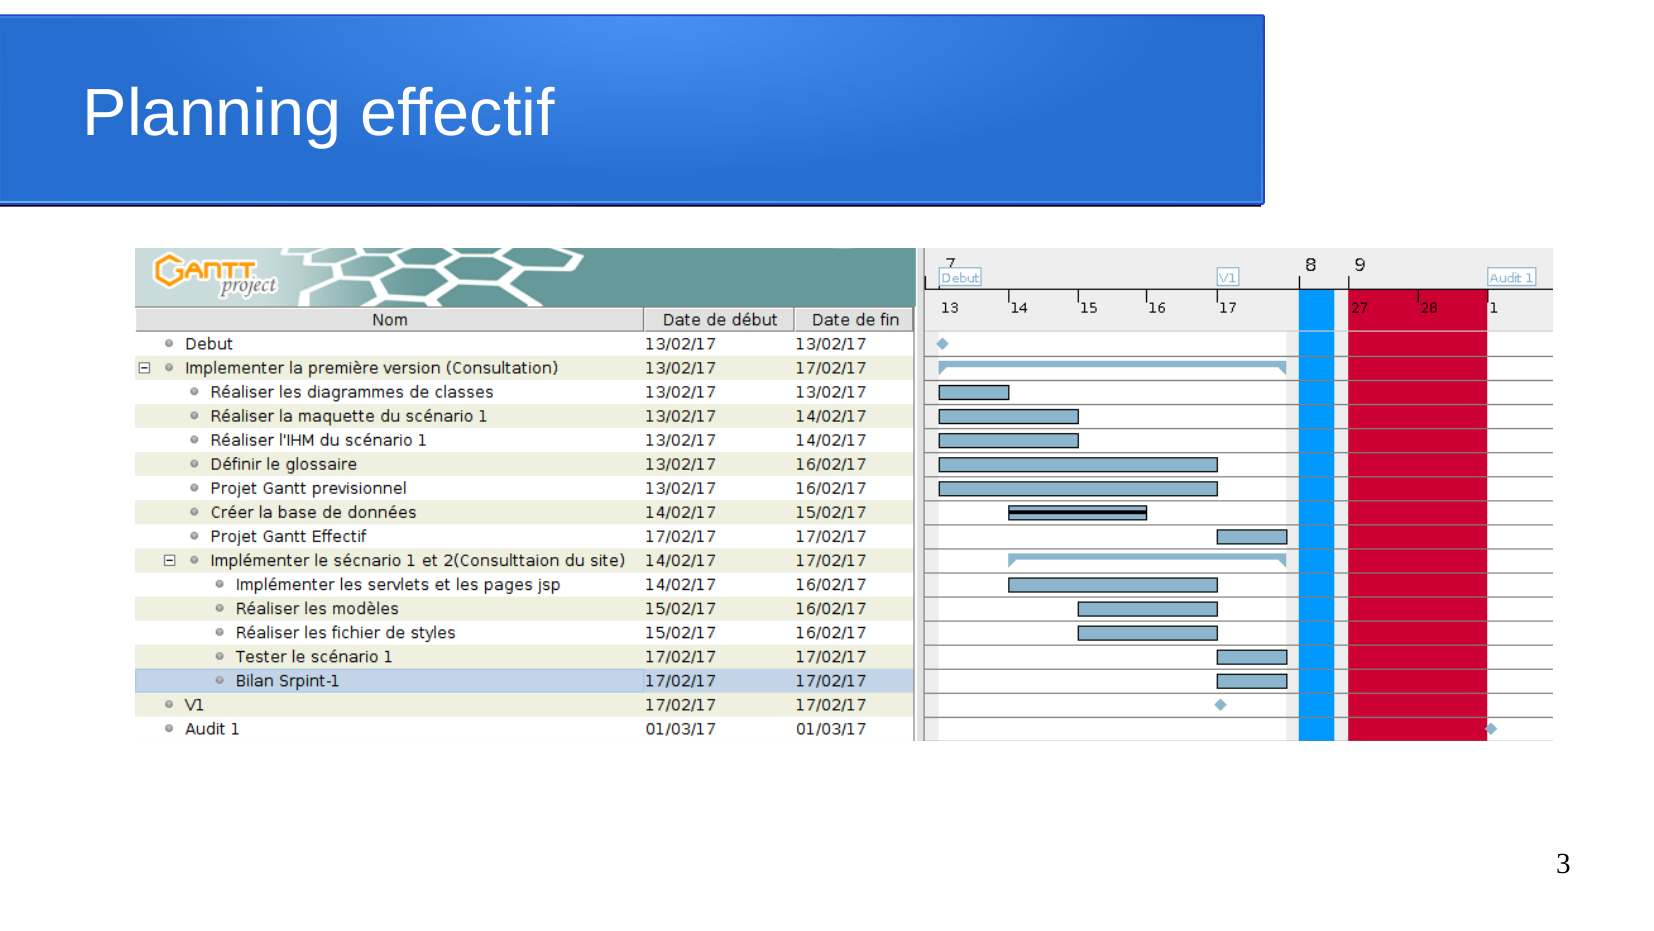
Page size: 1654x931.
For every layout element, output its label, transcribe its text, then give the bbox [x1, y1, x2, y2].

picture [135, 248, 1553, 741]
title Planning effectif [82, 35, 1235, 189]
